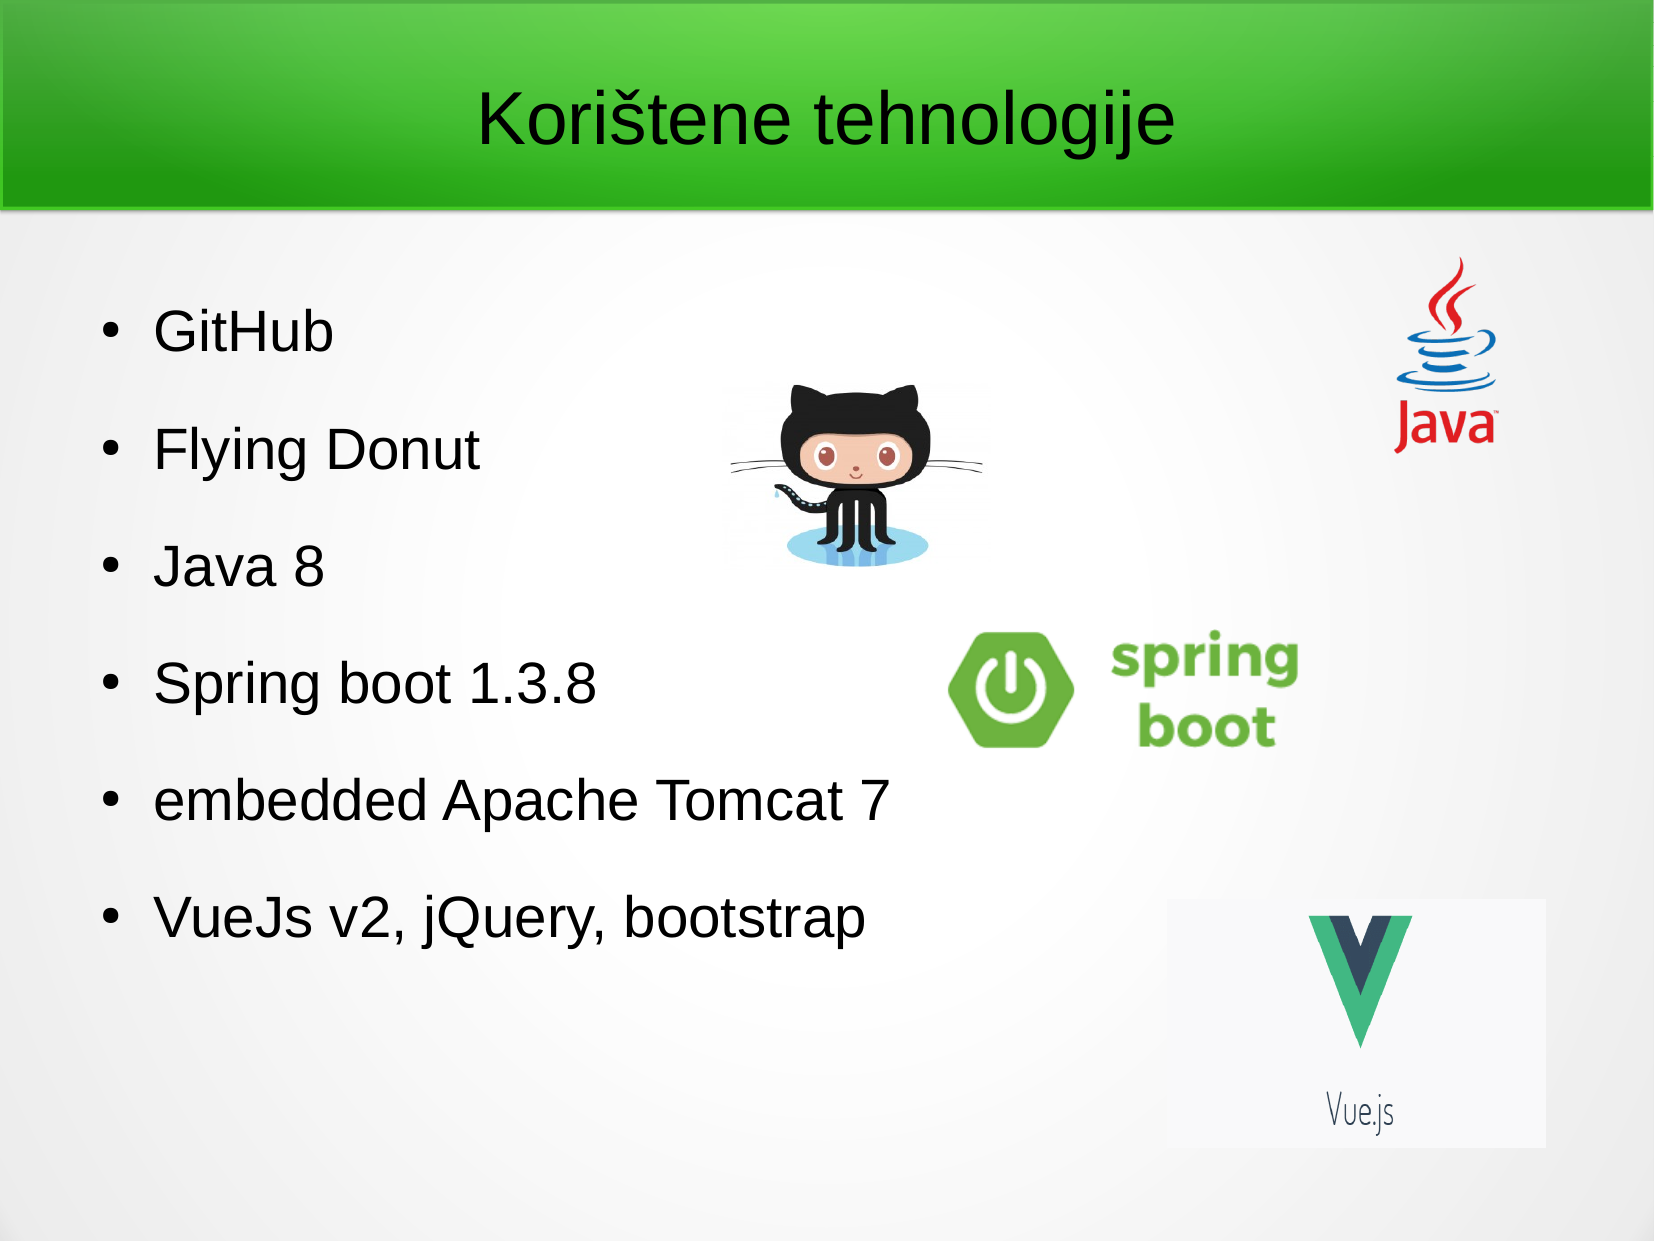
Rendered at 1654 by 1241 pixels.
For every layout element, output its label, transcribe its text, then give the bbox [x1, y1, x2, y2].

picture [1331, 239, 1561, 471]
picture [945, 629, 1328, 751]
picture [722, 381, 991, 571]
list GitHub Flying Donut Java 8 Spring boot 1.3.8 embedded Apache Tomcat 7 VueJs v2, jQuery, bootstrap [82, 299, 1571, 1019]
picture [1167, 899, 1546, 1148]
title Korištene tehnologije [82, 47, 1571, 189]
